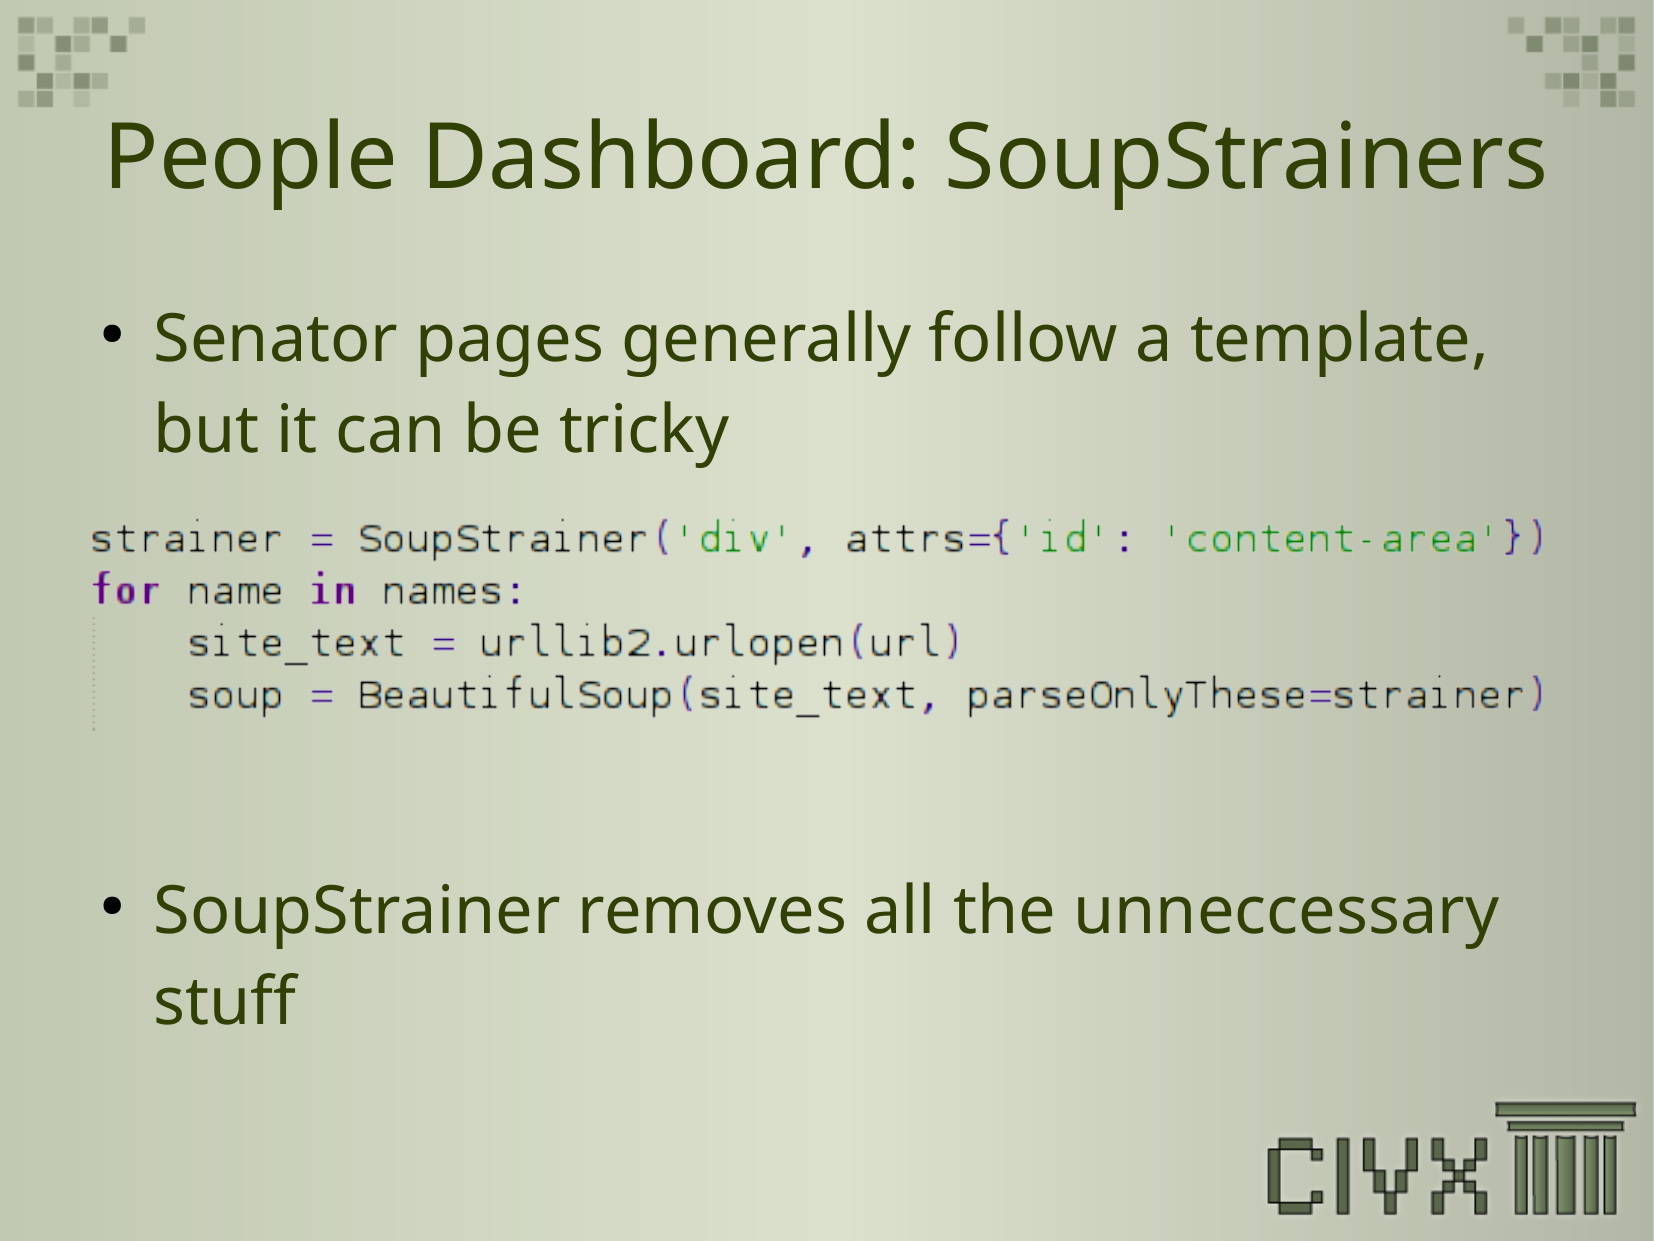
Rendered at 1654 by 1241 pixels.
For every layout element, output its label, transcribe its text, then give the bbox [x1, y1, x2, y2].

title People Dashboard: SoupStrainers [82, 45, 1571, 261]
list Senator pages generally follow a template, but it can be tricky SoupStrainer removes all the unneccessary stuff [82, 290, 1571, 495]
picture [0, 0, 1654, 1241]
list Senator pages generally follow a template, but it can be tricky SoupStrainer removes all the unneccessary stuff [82, 731, 1571, 1094]
